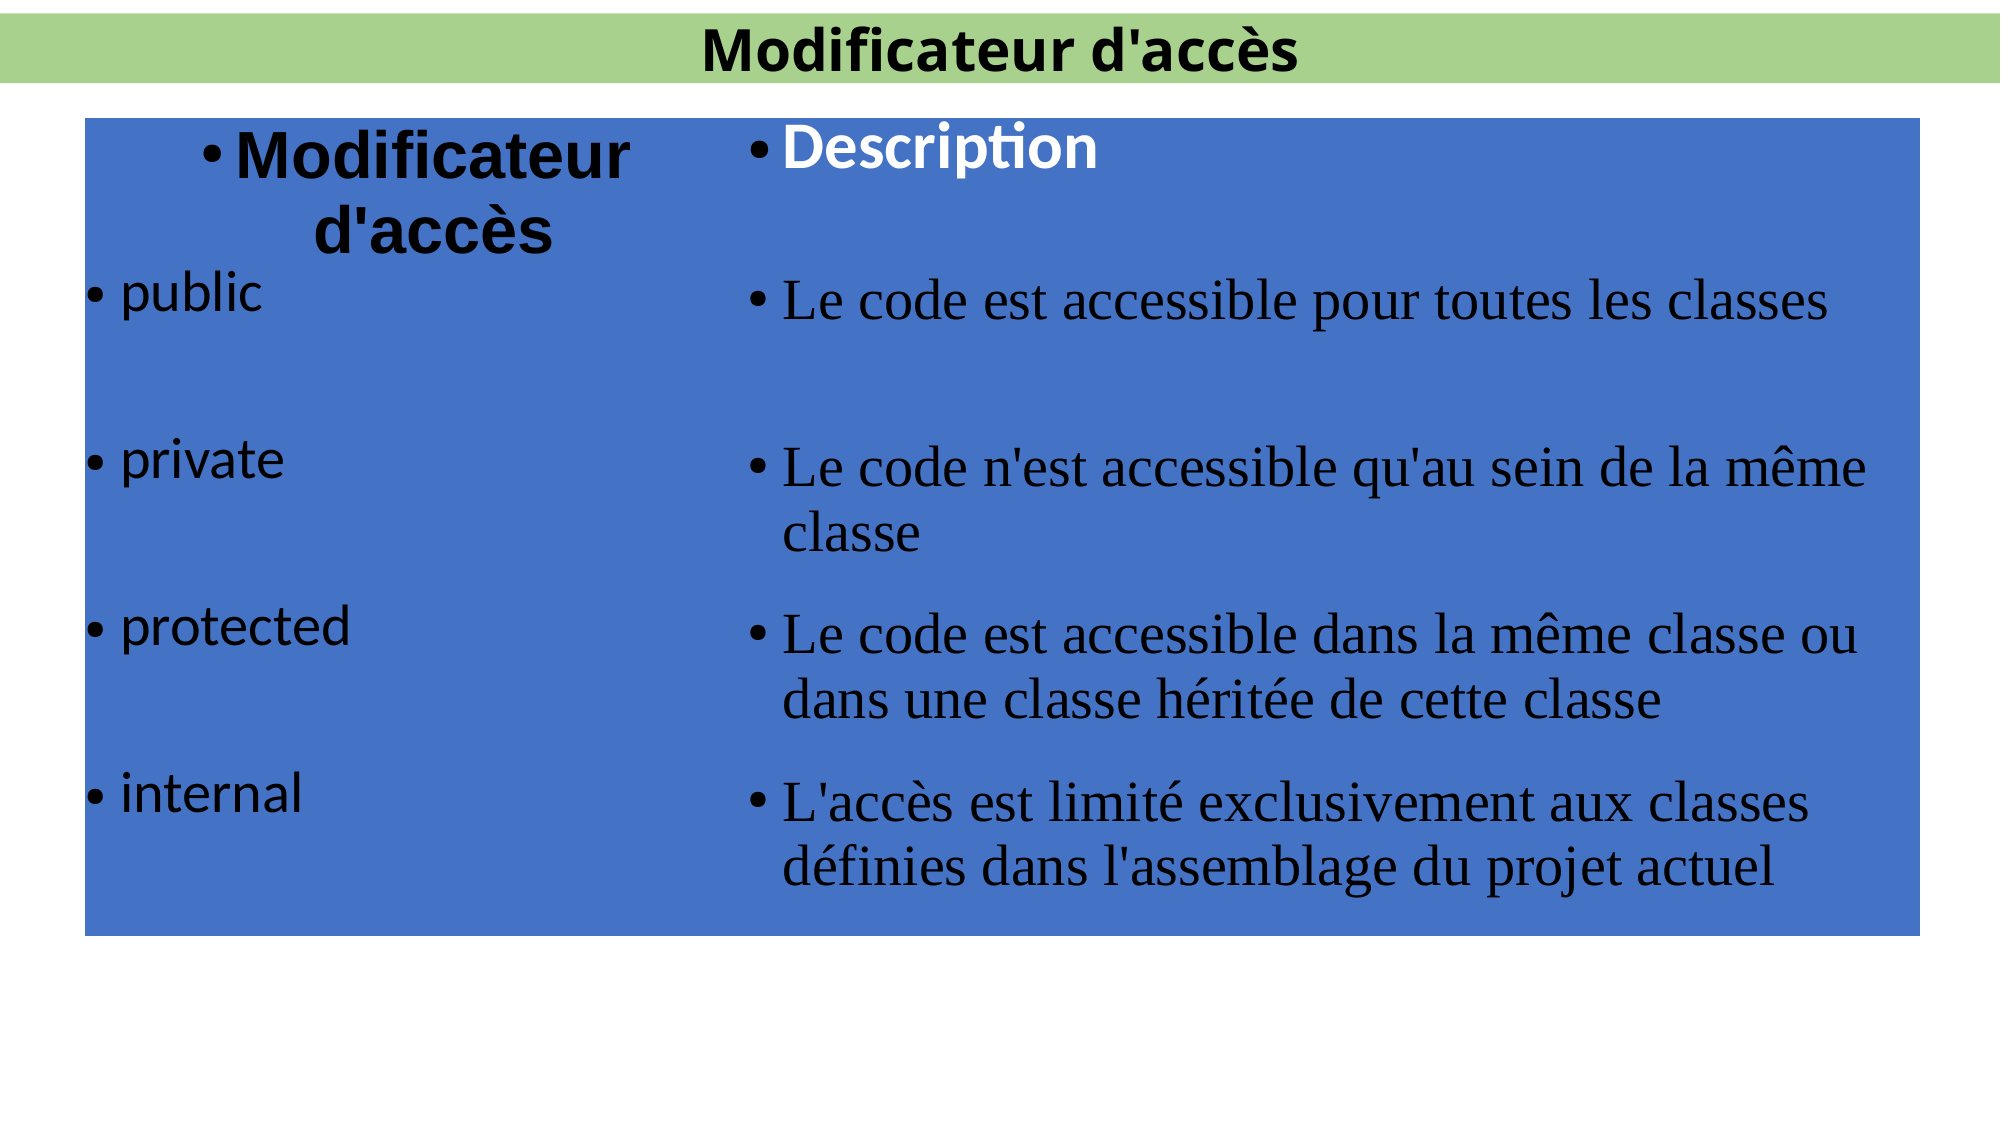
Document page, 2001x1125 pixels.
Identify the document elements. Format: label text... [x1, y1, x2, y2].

table_header Description [747, 118, 1920, 268]
table_cell Le code n'est accessible qu'au sein de la même classe [747, 435, 1920, 602]
table_cell Le code est accessible pour toutes les classes [747, 268, 1920, 435]
table_cell public [85, 268, 747, 435]
table_cell protected [85, 602, 747, 769]
table_cell L'accès est limité exclusivement aux classes définies dans l'assemblage du projet actuel [747, 769, 1920, 936]
table_cell private [85, 435, 747, 602]
table_cell Le code est accessible dans la même classe ou dans une classe héritée de cette classe [747, 602, 1920, 769]
table_header Modificateur d'accès [85, 118, 747, 268]
table_cell internal [85, 769, 747, 936]
title Modificateur d'accès [0, 13, 2000, 84]
